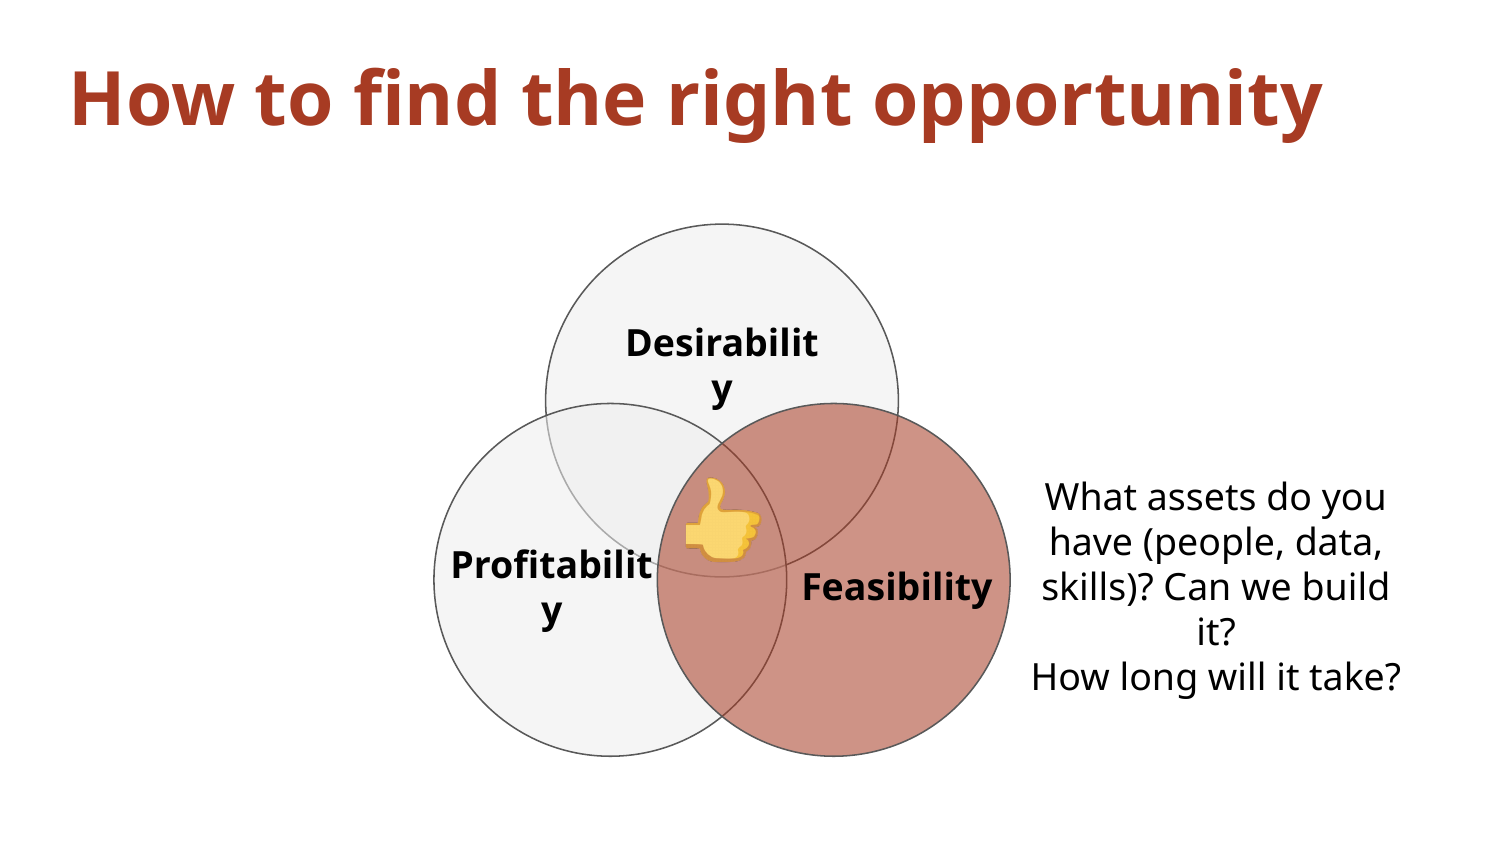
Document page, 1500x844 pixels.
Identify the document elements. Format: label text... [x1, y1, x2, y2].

text_box How to find the right opportunity [53, 39, 1391, 152]
text_box Profitability [433, 536, 670, 635]
text_box What assets do you have (people, data, skills)? Can we build it? How long will it take? [1014, 488, 1418, 684]
text_box Desirability [604, 314, 840, 413]
text_box Feasibility [779, 536, 1014, 635]
picture [681, 476, 768, 563]
text_box [439, 224, 1005, 757]
